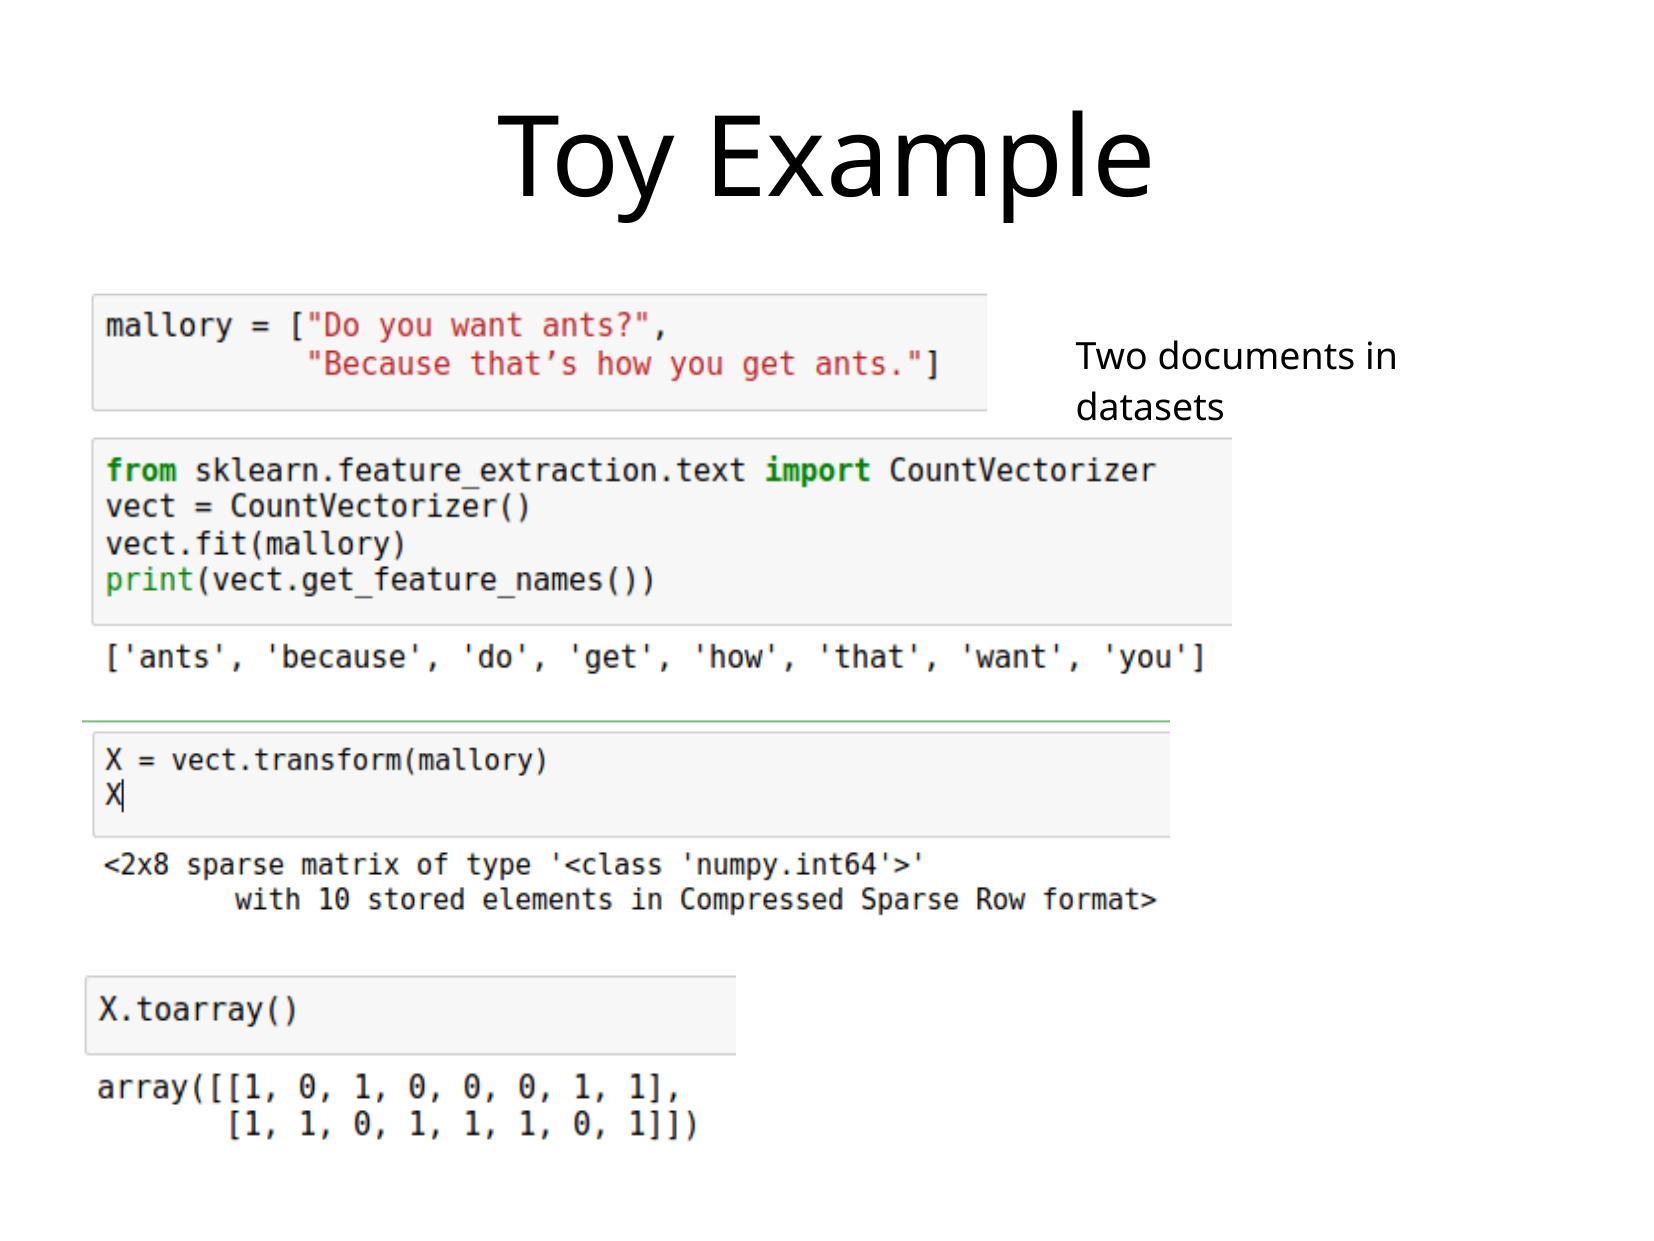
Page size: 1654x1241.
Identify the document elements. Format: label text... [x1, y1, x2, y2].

picture [82, 719, 1170, 931]
title Toy Example [82, 49, 1571, 257]
picture [75, 974, 736, 1152]
text_box Two documents in datasets [1060, 322, 1571, 376]
picture [82, 286, 987, 421]
picture [82, 434, 1232, 691]
